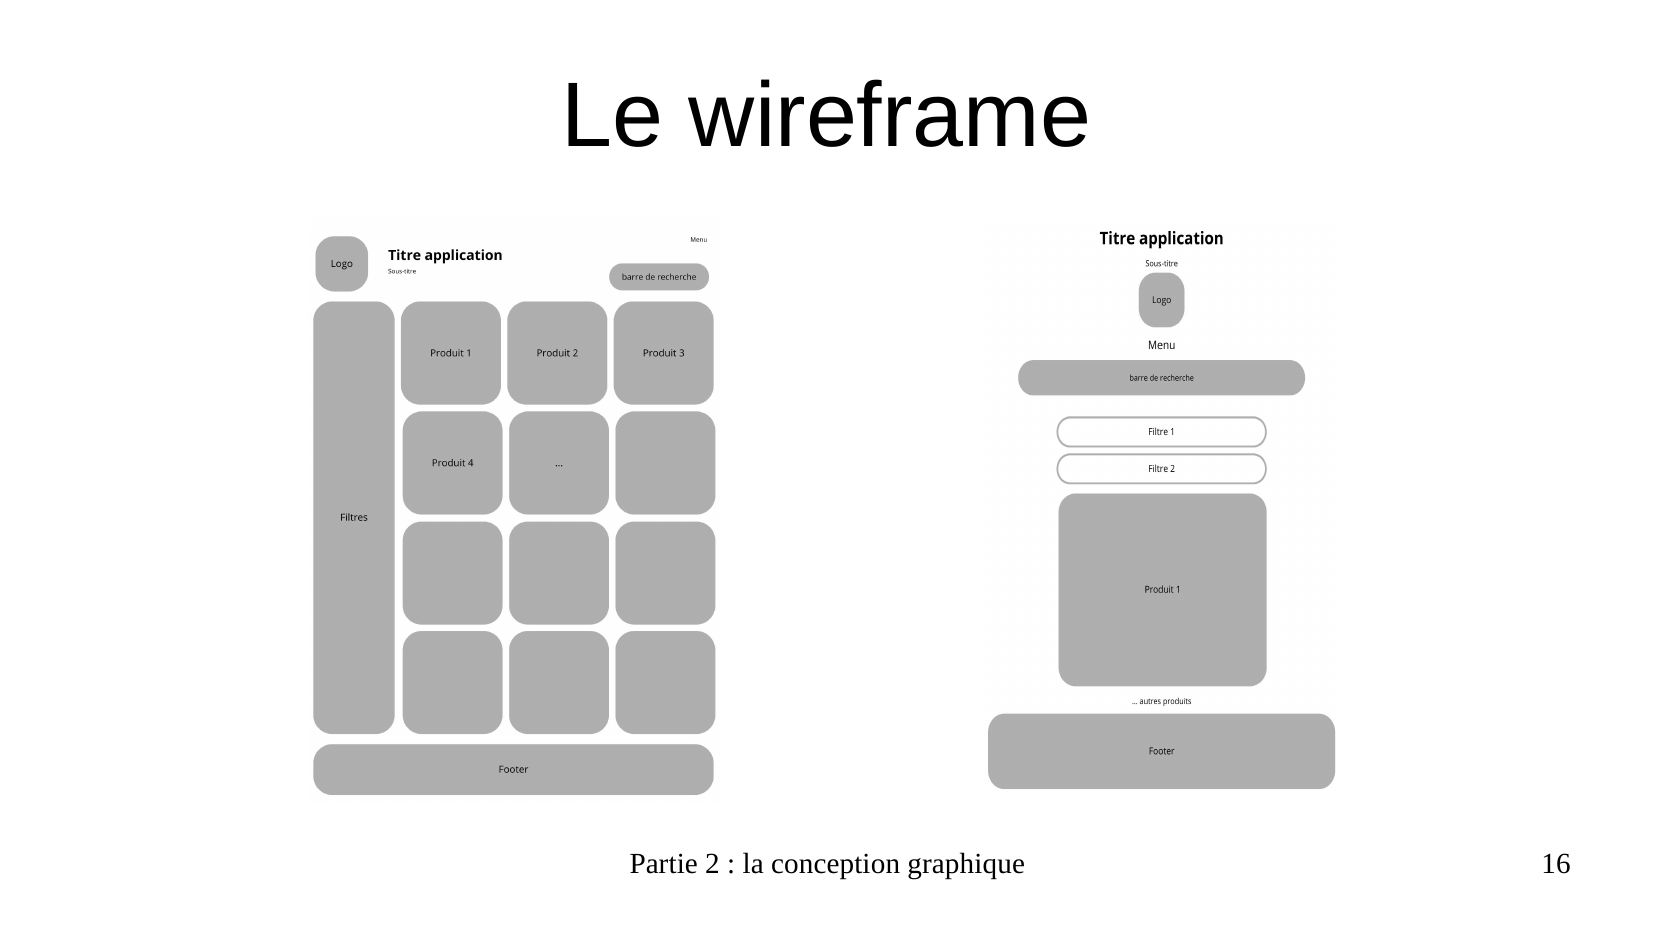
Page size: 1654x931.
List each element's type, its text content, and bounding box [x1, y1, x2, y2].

picture [307, 217, 721, 803]
picture [982, 217, 1341, 798]
title Le wireframe [82, 37, 1571, 193]
